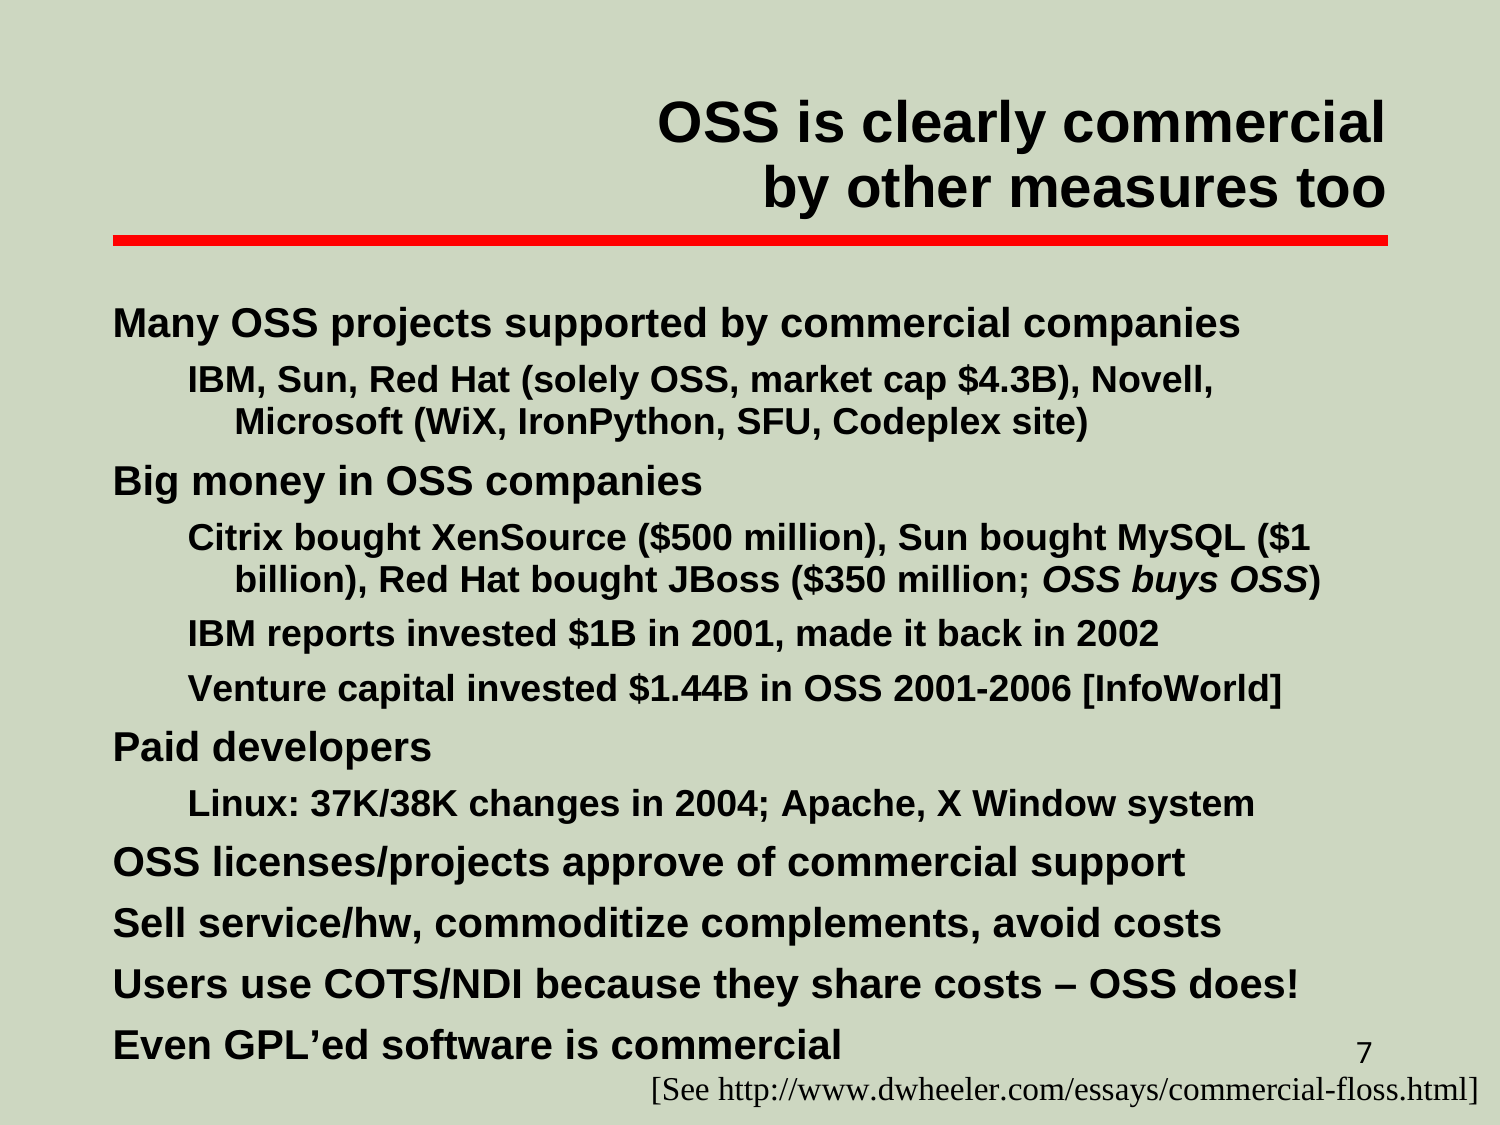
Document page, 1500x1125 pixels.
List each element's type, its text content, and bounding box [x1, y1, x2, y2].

list Many OSS projects supported by commercial companies IBM, Sun, Red Hat (solely OSS, market cap $4.3B), Novell, Microsoft (WiX, IronPython, SFU, Codeplex site) Big money in OSS companies Citrix bought XenSource ($500 million), Sun bought MySQL ($1 billion), Red Hat bought JBoss ($350 million; OSS buys OSS) IBM reports invested $1B in 2001, made it back in 2002 Venture capital invested $1.44B in OSS 2001-2006 [InfoWorld] Paid developers Linux: 37K/38K changes in 2004; Apache, X Window system OSS licenses/projects approve of commercial support Sell service/hw, commoditize complements, avoid costs Users use COTS/NDI because they share costs – OSS does! Even GPL’ed software is commercial [112, 299, 1388, 1069]
text_box [See http://www.dwheeler.com/essays/commercial-floss.html] [615, 1069, 1500, 1108]
title OSS is clearly commercial by other measures too [337, 89, 1388, 220]
